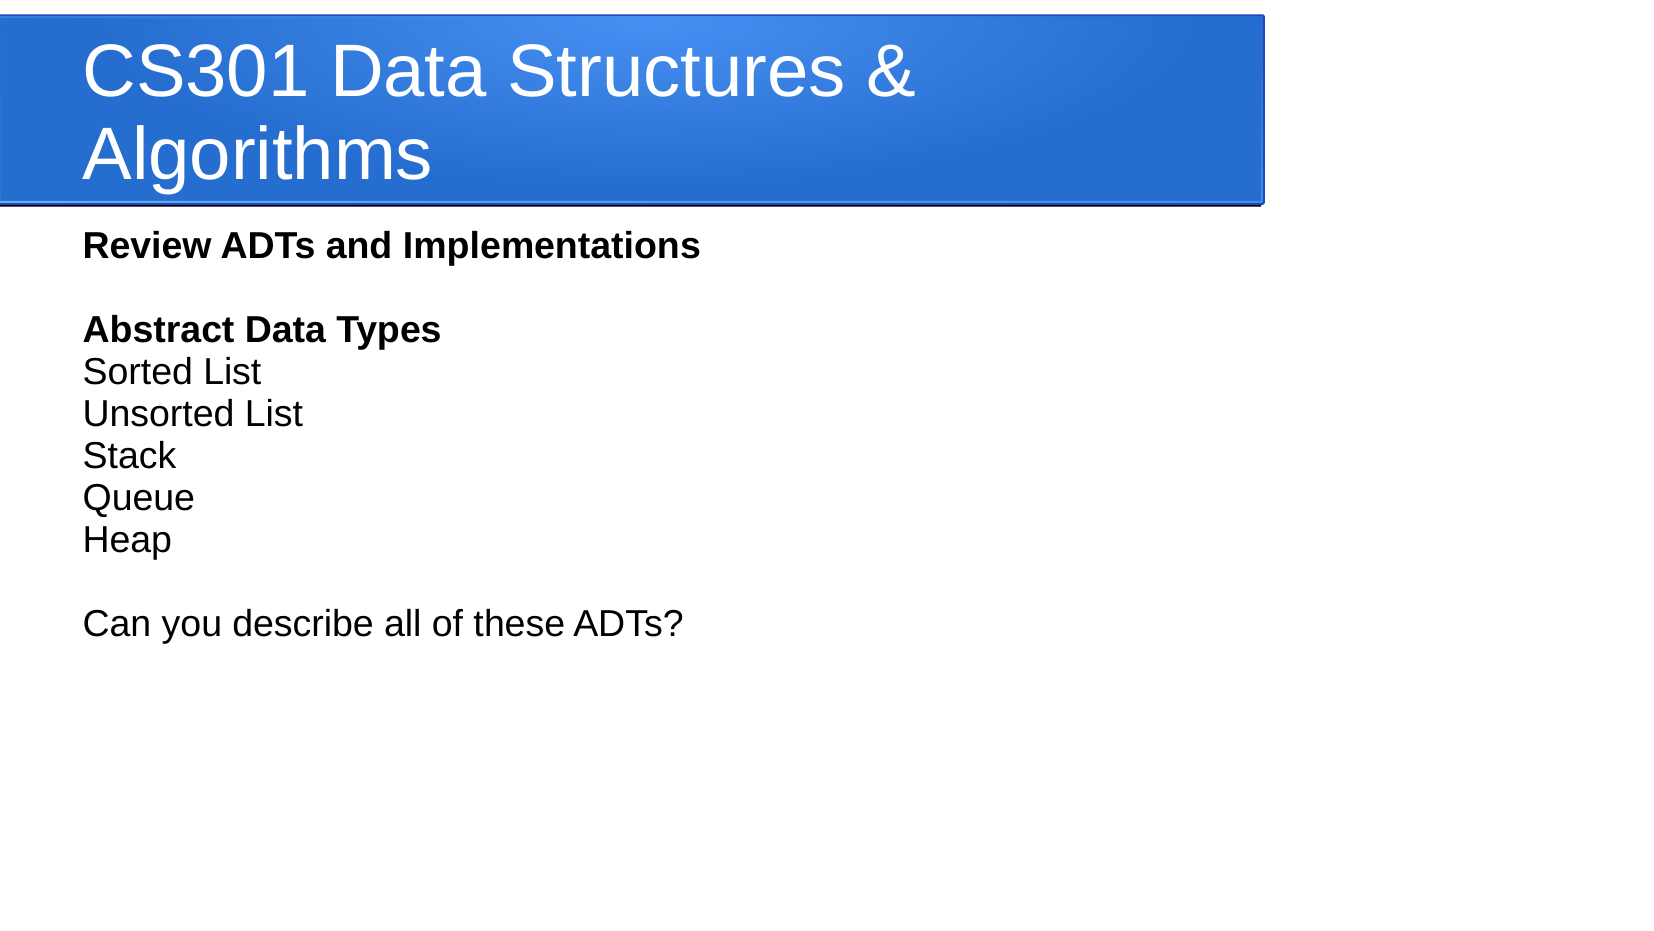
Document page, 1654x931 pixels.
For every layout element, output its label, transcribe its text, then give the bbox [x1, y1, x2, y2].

title CS301 Data Structures & Algorithms [82, 29, 1235, 196]
subtitle Review ADTs and Implementations Abstract Data Types Sorted List Unsorted List Stack Queue Heap Can you describe all of these ADTs? [82, 224, 1096, 771]
